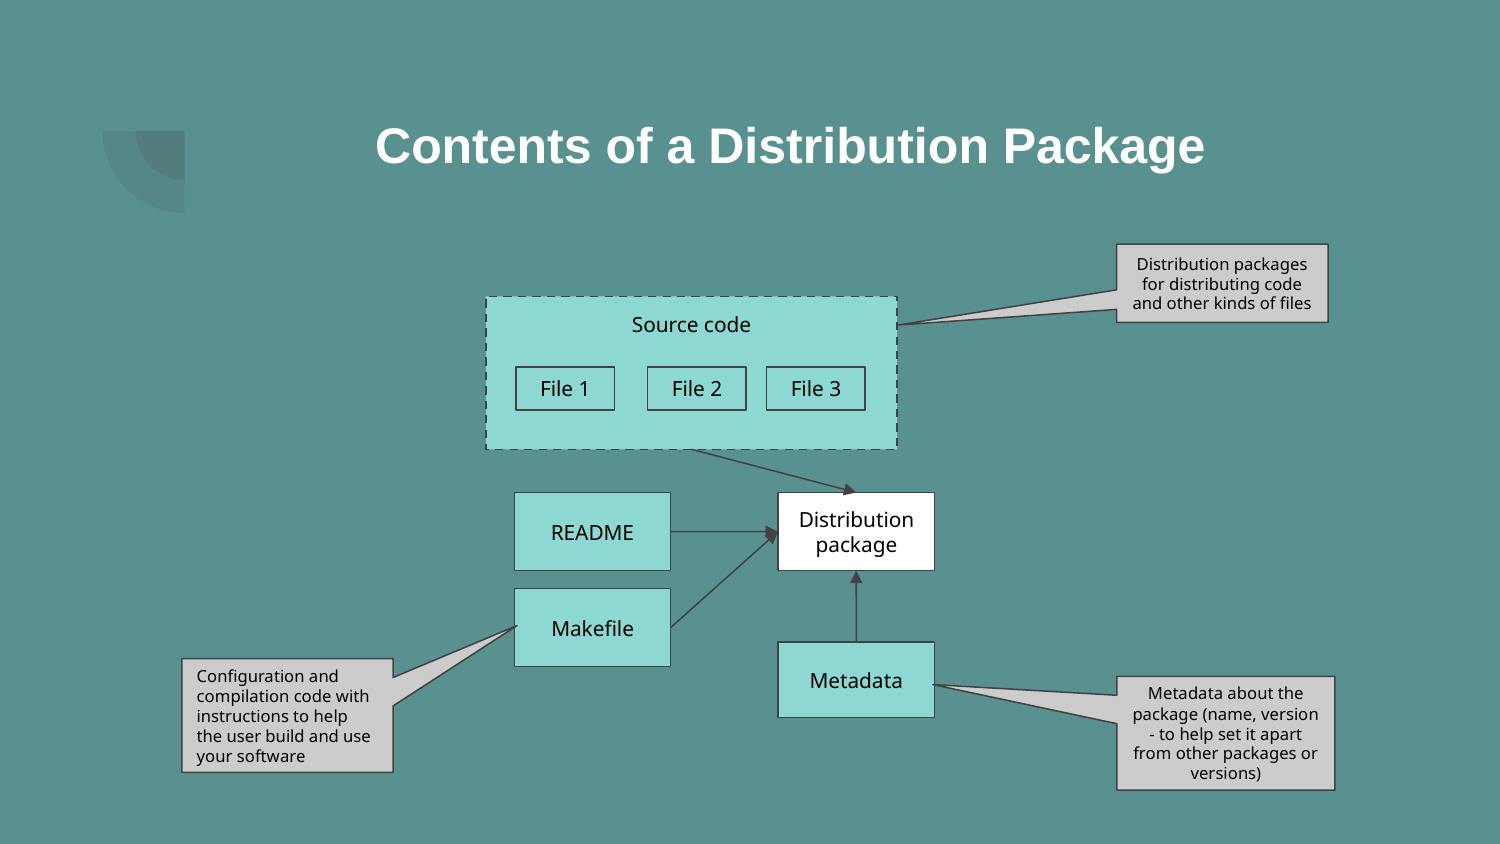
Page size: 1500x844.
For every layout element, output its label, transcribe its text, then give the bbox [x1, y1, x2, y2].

text_box File 1 [516, 367, 615, 411]
text_box Makefile [514, 588, 671, 667]
title Contents of a Distribution Package [213, 98, 1368, 263]
text_box Metadata about the package (name, version - to help set it apart from other packages or versions) [932, 676, 1335, 791]
text_box Distribution packages for distributing code and other kinds of files [898, 244, 1329, 326]
text_box File 2 [647, 367, 747, 411]
text_box Source code [485, 296, 898, 450]
text_box File 3 [766, 367, 866, 411]
text_box Distribution package [778, 492, 935, 571]
text_box README [514, 492, 671, 571]
text_box Metadata [778, 641, 935, 718]
text_box Configuration and compilation code with instructions to help the user build and use your software [181, 625, 518, 773]
